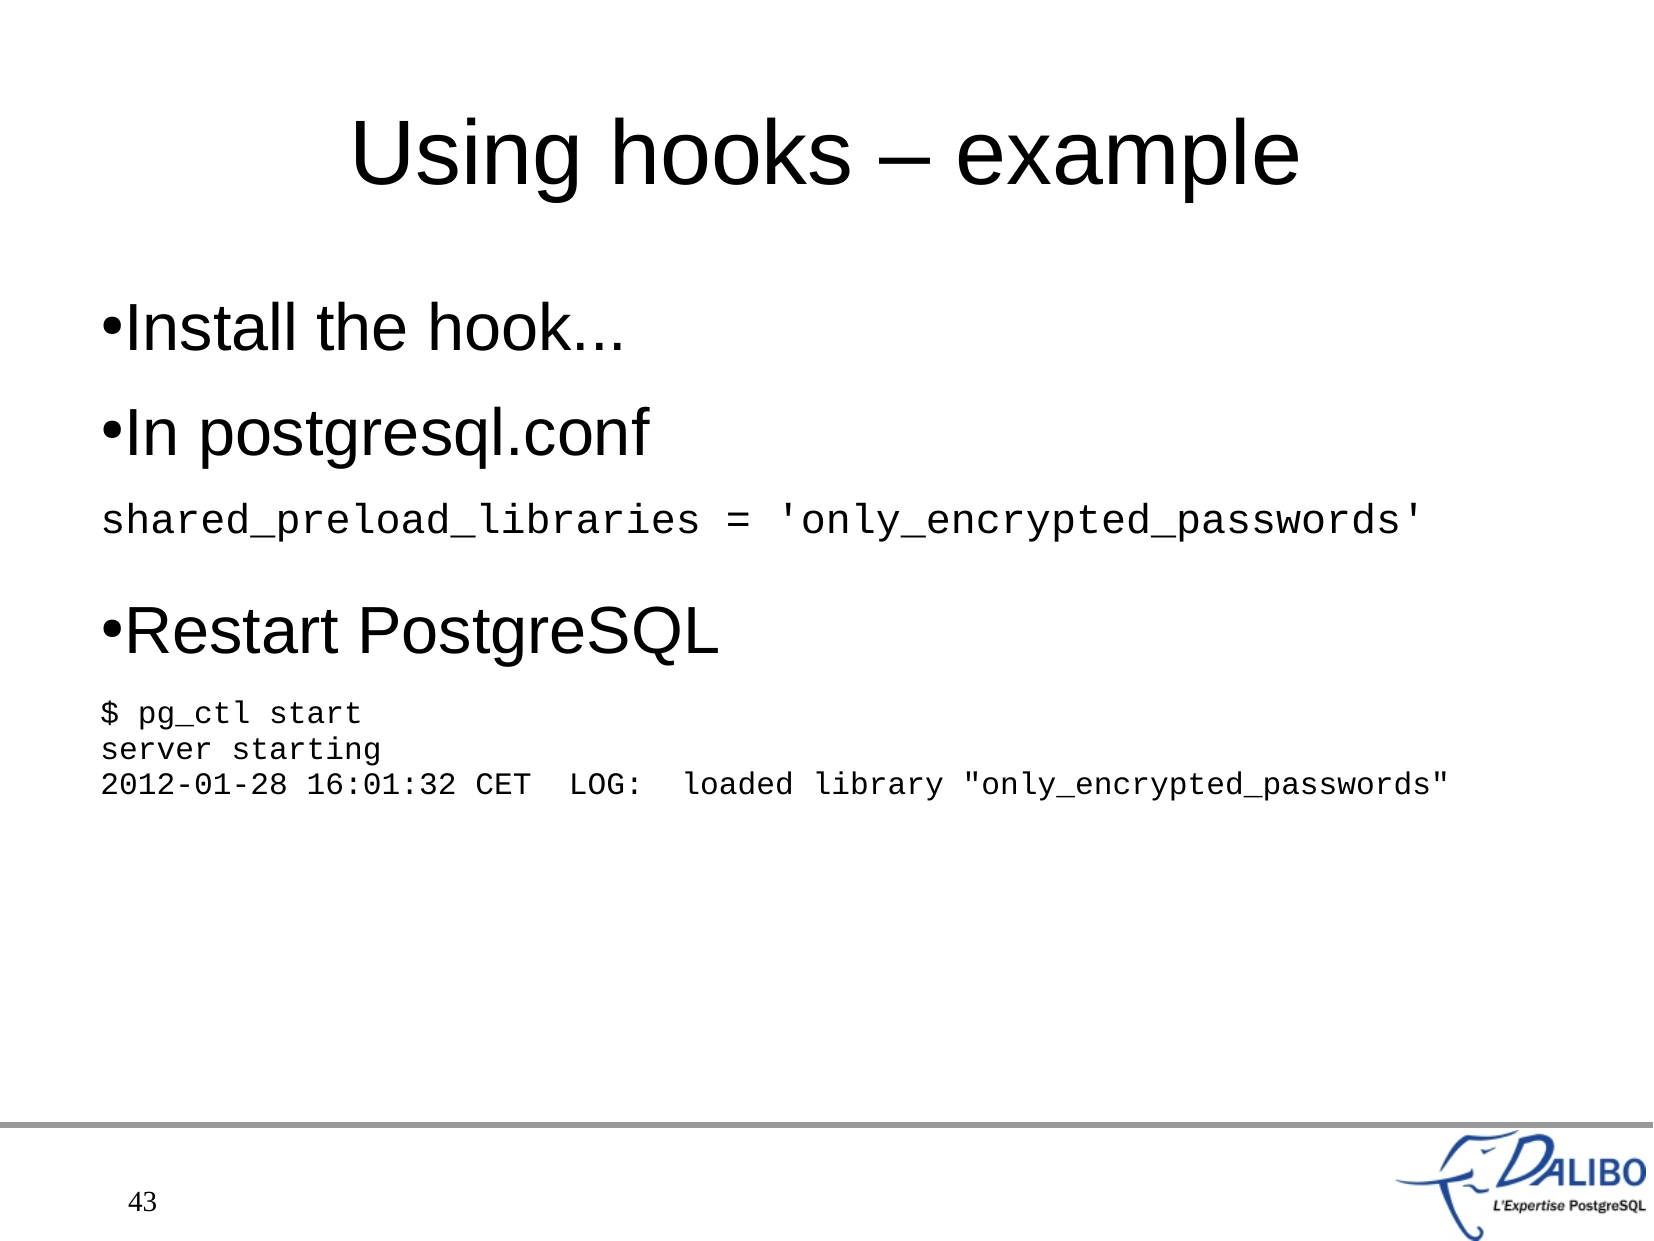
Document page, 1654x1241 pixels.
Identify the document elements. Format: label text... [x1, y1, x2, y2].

list Install the hook... In postgresql.conf shared_preload_libraries = 'only_encrypted_passwords' Restart PostgreSQL $ pg_ctl start server starting 2012-01-28 16:01:32 CET LOG: loaded library "only_encrypted_passwords" [82, 290, 1571, 1109]
picture [1395, 1130, 1646, 1241]
title Using hooks – example [82, 49, 1571, 257]
